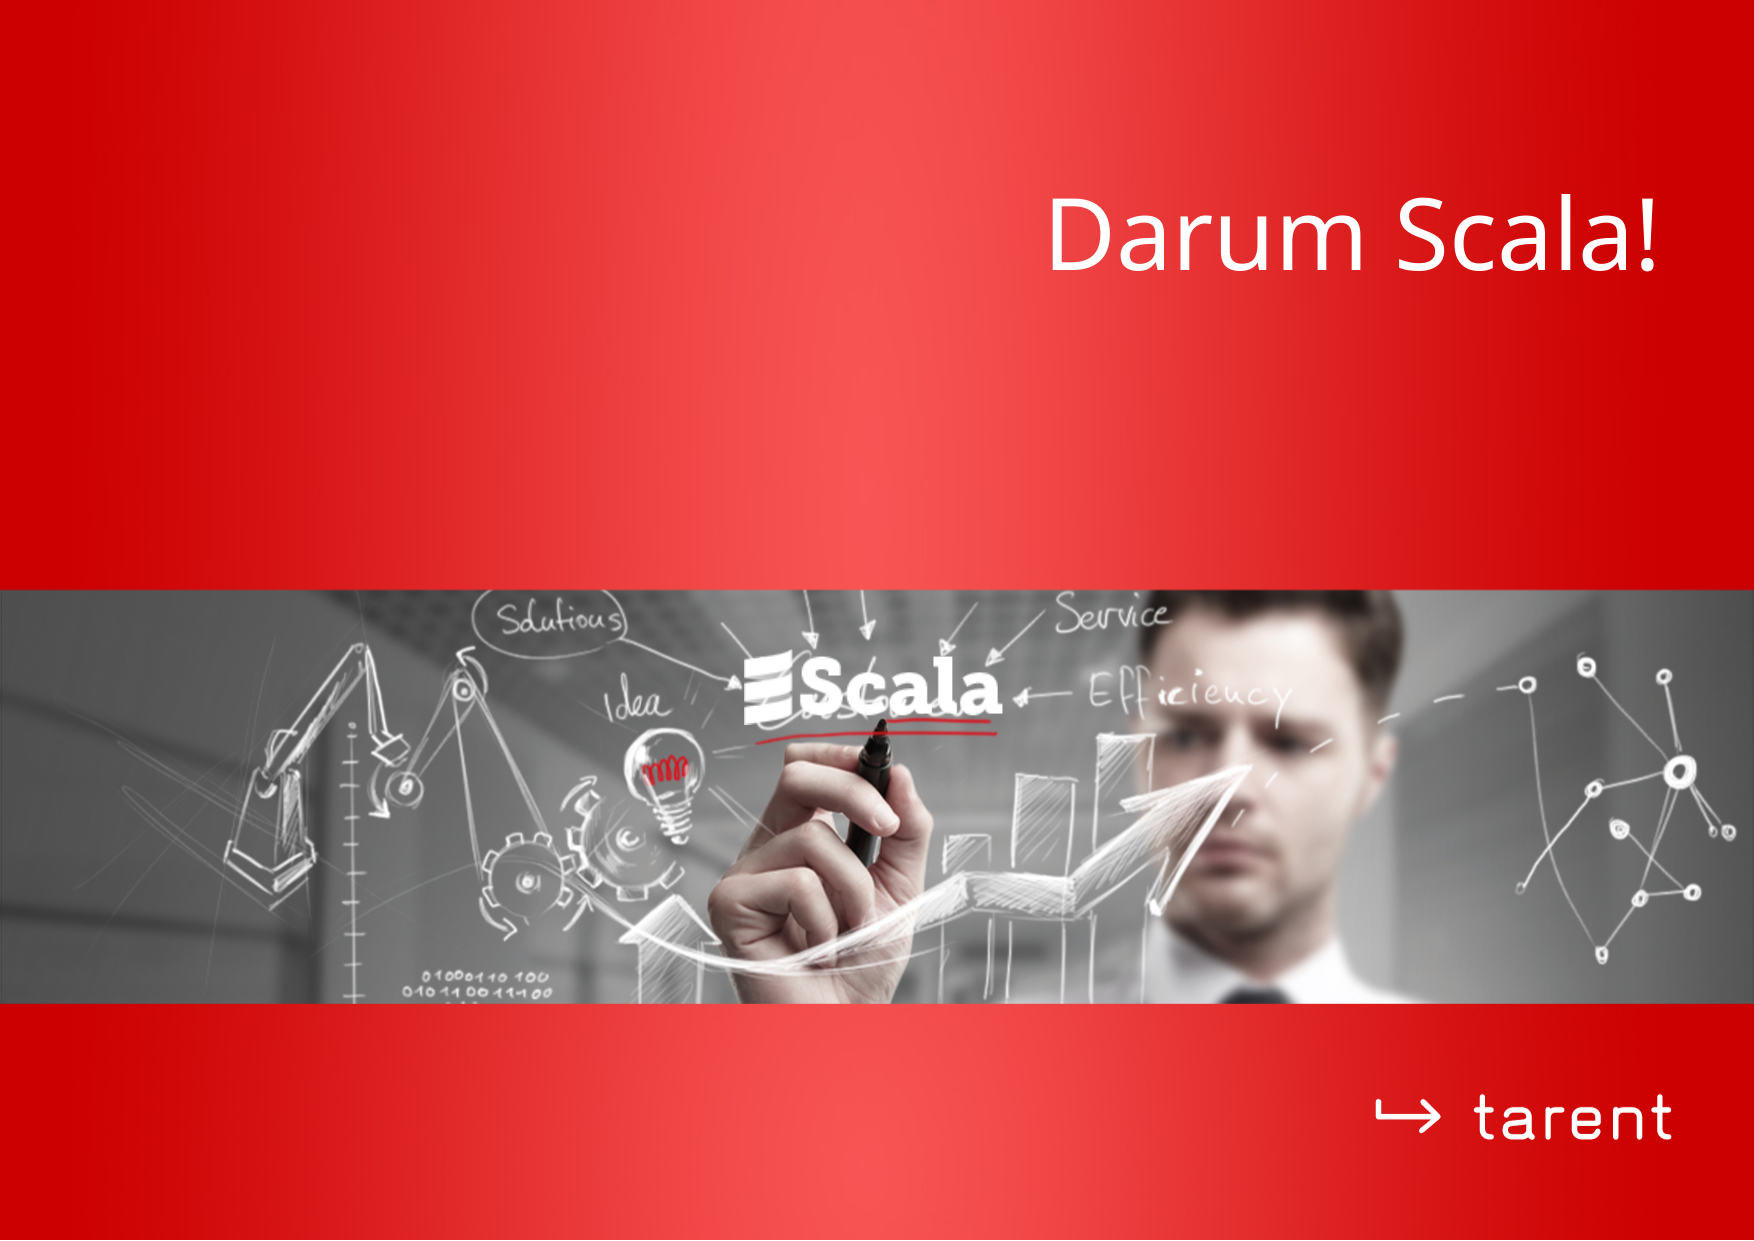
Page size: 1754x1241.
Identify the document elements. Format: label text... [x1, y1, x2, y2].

picture [0, 0, 1754, 1240]
text_box Darum Scala! [389, 155, 1678, 319]
text_box [569, 321, 1678, 485]
